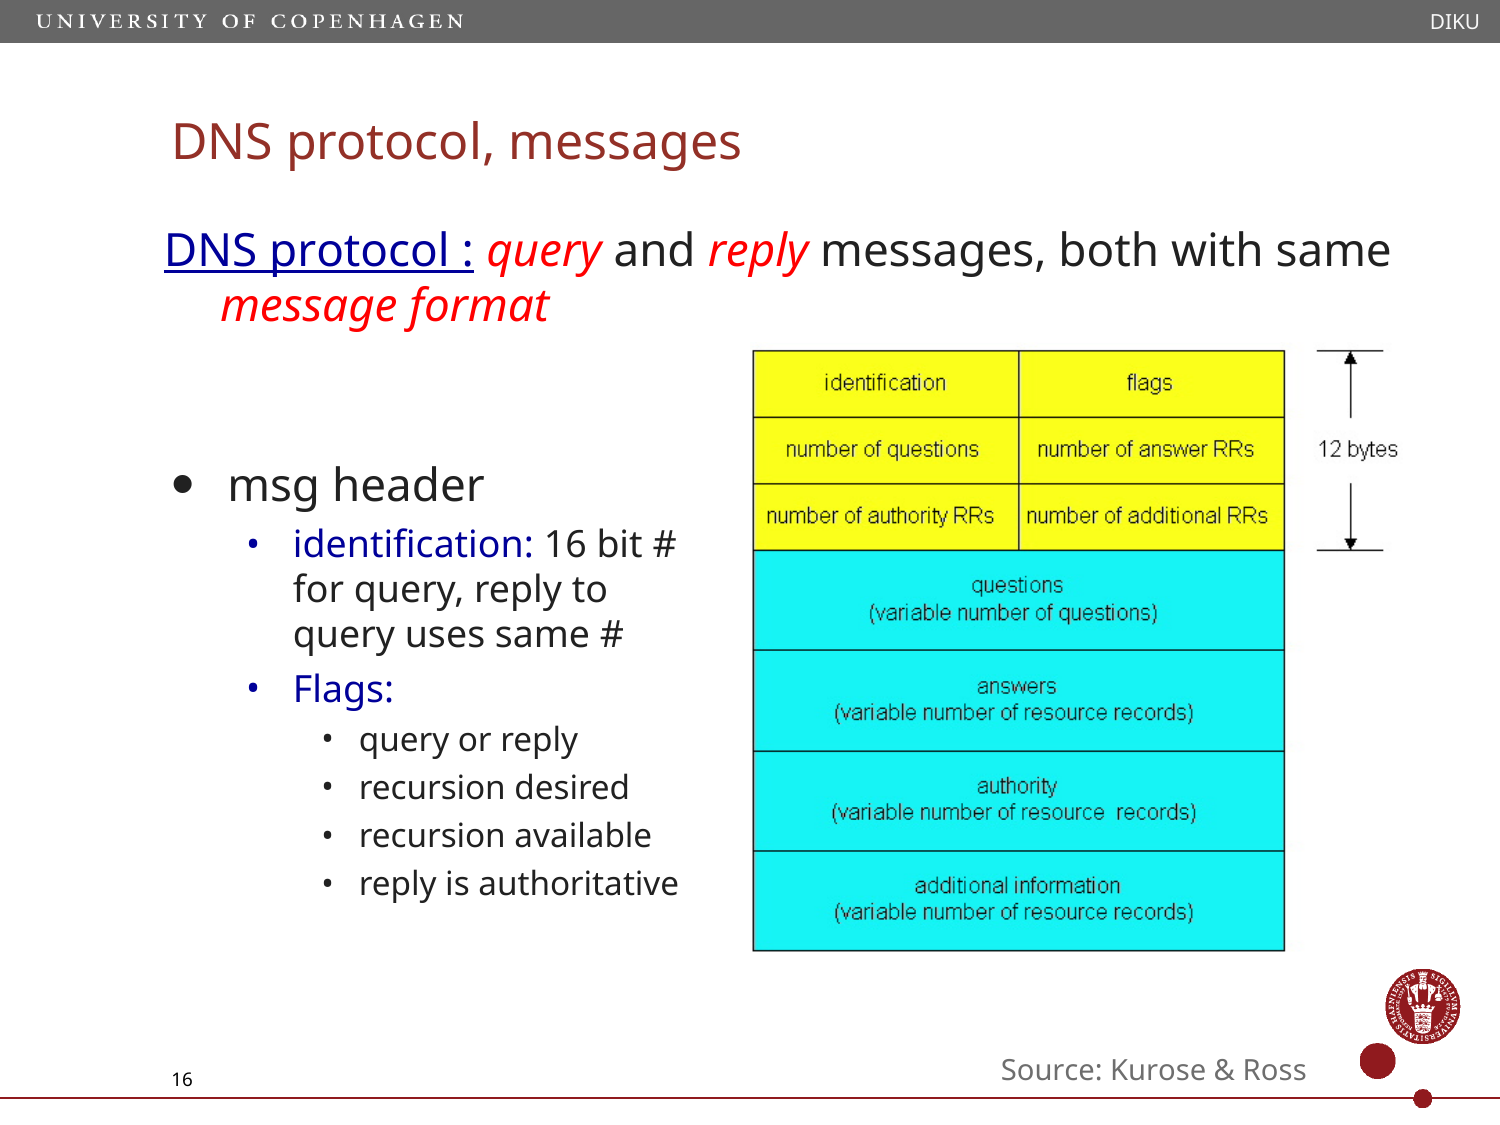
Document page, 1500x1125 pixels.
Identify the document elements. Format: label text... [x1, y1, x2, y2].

picture [0, 342, 1500, 1122]
text_box DNS protocol : query and reply messages, both with same message format [164, 220, 1447, 305]
text_box <number> [171, 1067, 522, 1092]
text_box Source: Kurose & Ross [986, 1043, 1376, 1094]
title DNS protocol, messages [171, 75, 1329, 171]
text_box DIKU [469, 0, 1495, 43]
list msg header identification: 16 bit # for query, reply to query uses same # Flags: query or reply recursion desired recursion available reply is authoritative [171, 456, 698, 961]
